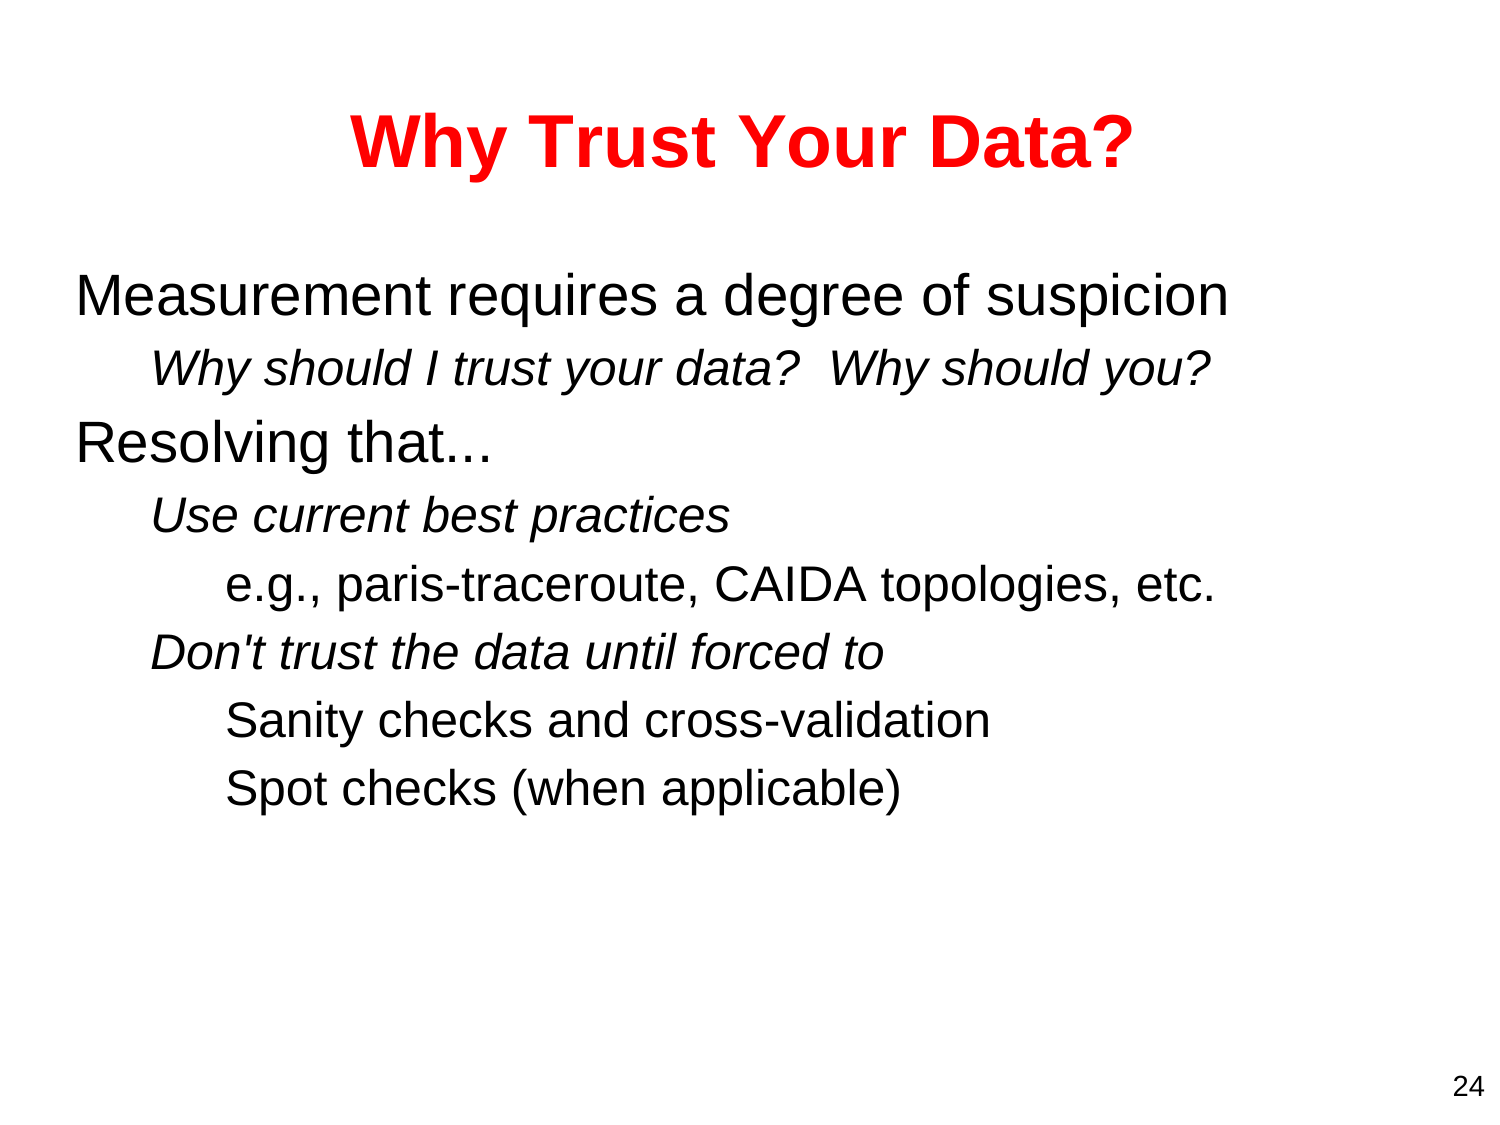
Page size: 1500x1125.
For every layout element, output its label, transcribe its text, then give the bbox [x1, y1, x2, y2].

title Why Trust Your Data? [24, 39, 1463, 243]
list Measurement requires a degree of suspicion Why should I trust your data? Why should you? Resolving that... Use current best practices e.g., paris-traceroute, CAIDA topologies, etc. Don't trust the data until forced to Sanity checks and cross-validation Spot checks (when applicable) [75, 262, 1426, 991]
